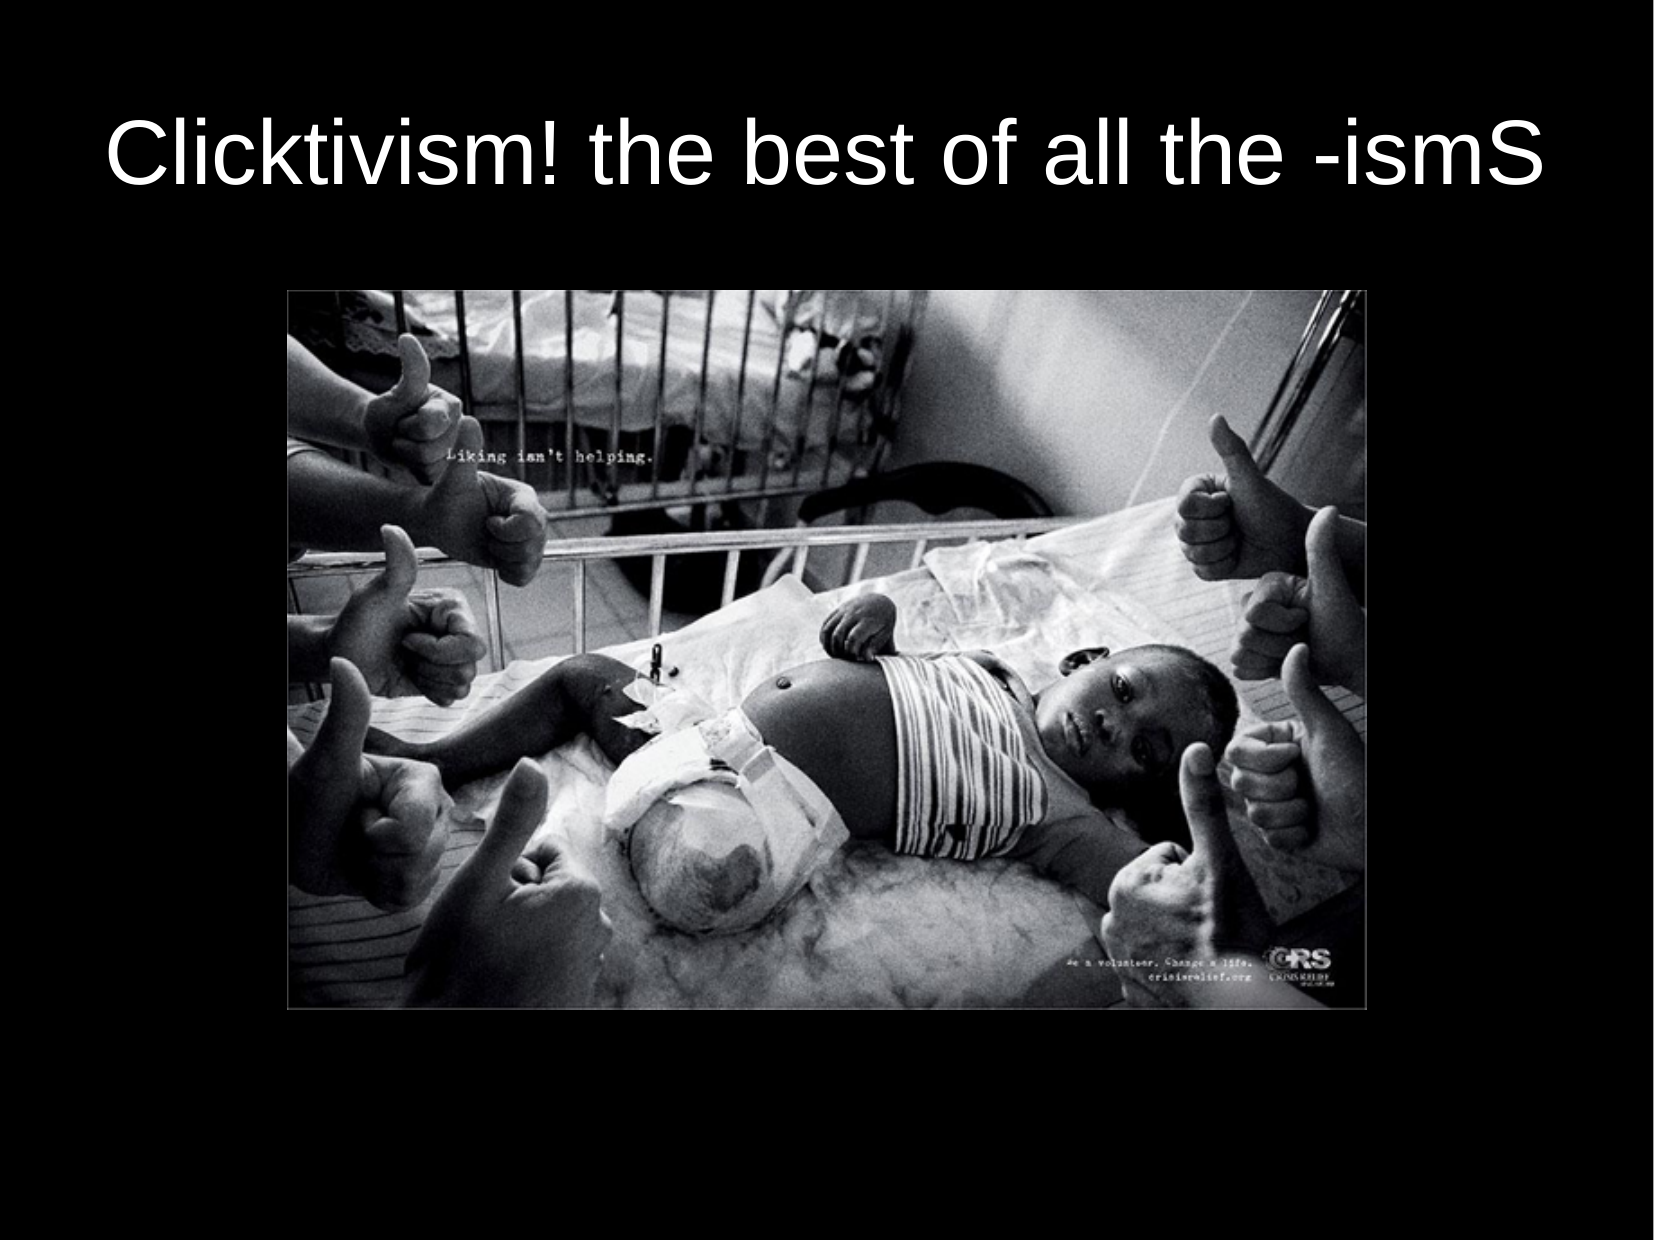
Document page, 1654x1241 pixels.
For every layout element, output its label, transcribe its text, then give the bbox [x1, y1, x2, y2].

title Clicktivism! the best of all the -ismS [82, 49, 1571, 257]
picture [287, 290, 1367, 1010]
